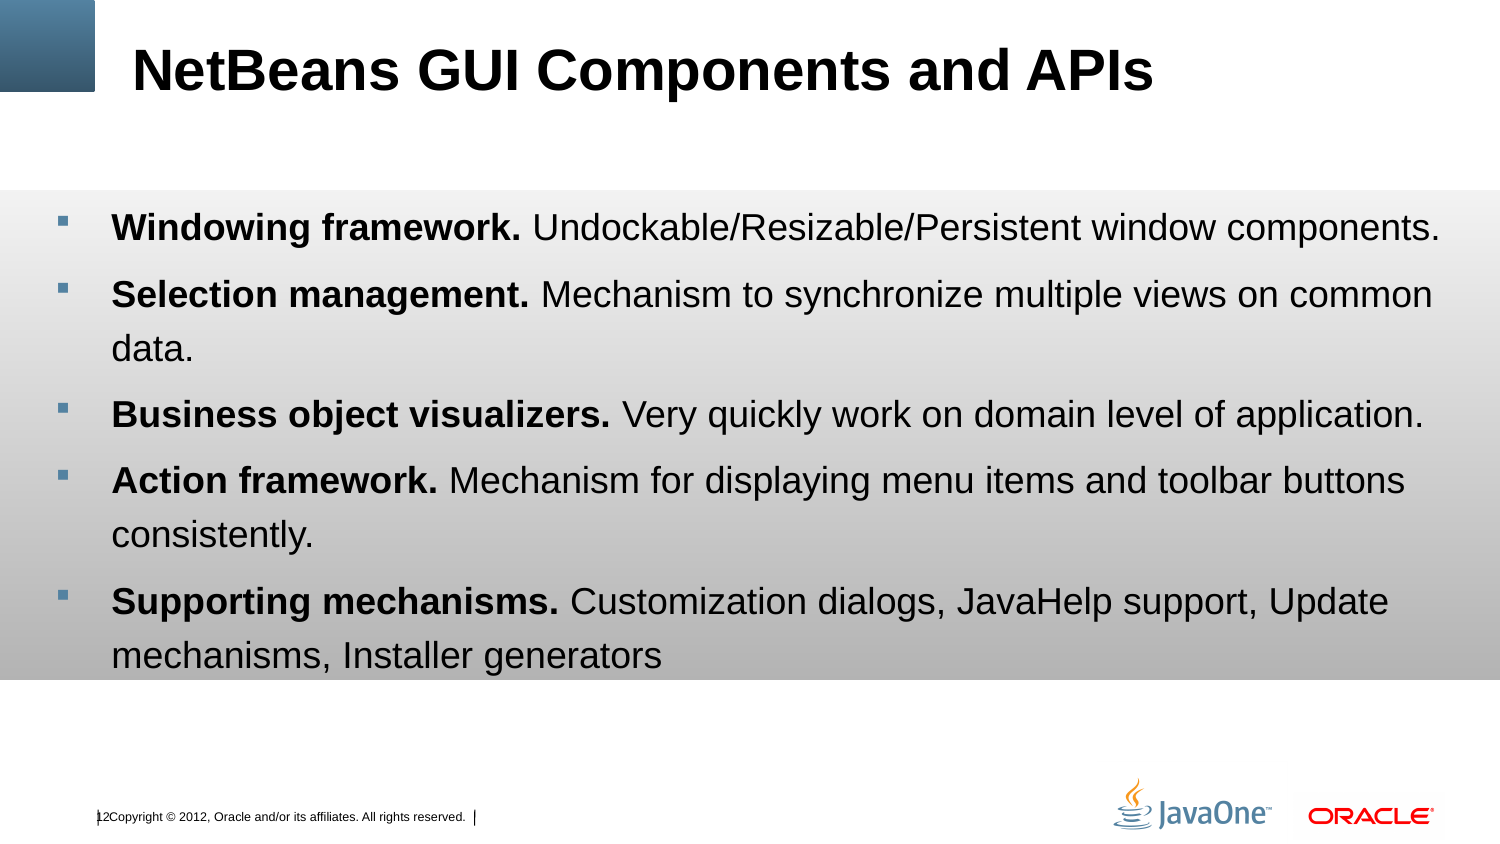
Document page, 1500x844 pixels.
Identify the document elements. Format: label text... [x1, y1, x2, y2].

list Windowing framework. Undockable/Resizable/Persistent window components. Selection management. Mechanism to synchronize multiple views on common data. Business object visualizers. Very quickly work on domain level of application. Action framework. Mechanism for displaying menu items and toolbar buttons consistently. Supporting mechanisms. Customization dialogs, JavaHelp support, Update mechanisms, Installer generators [55, 194, 1499, 844]
title NetBeans GUI Components and APIs [132, 40, 1407, 166]
